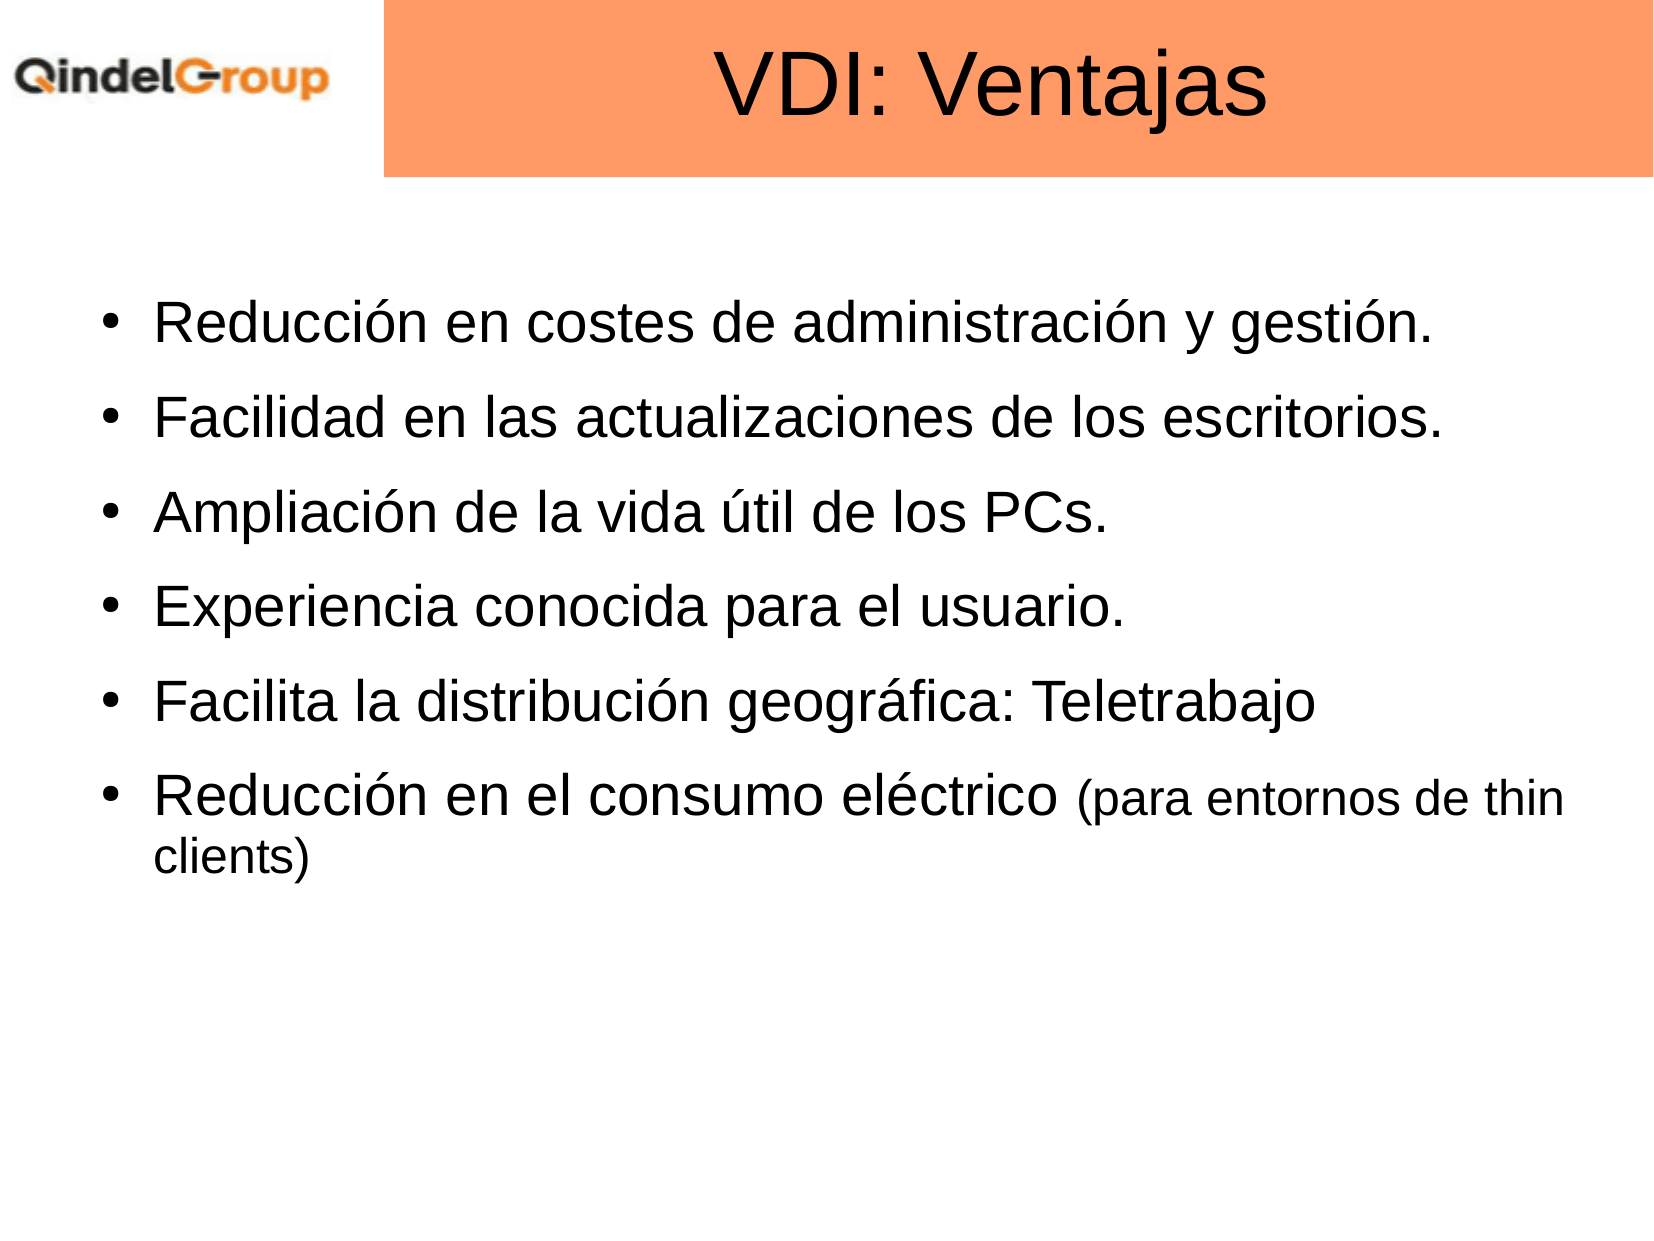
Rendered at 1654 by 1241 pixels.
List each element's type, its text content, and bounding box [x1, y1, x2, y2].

picture [4, 51, 344, 107]
list Reducción en costes de administración y gestión. Facilidad en las actualizaciones de los escritorios. Ampliación de la vida útil de los PCs. Experiencia conocida para el usuario. Facilita la distribución geográfica: Teletrabajo Reducción en el consumo eléctrico (para entornos de thin clients) [82, 290, 1571, 1109]
title VDI: Ventajas [413, 19, 1571, 148]
